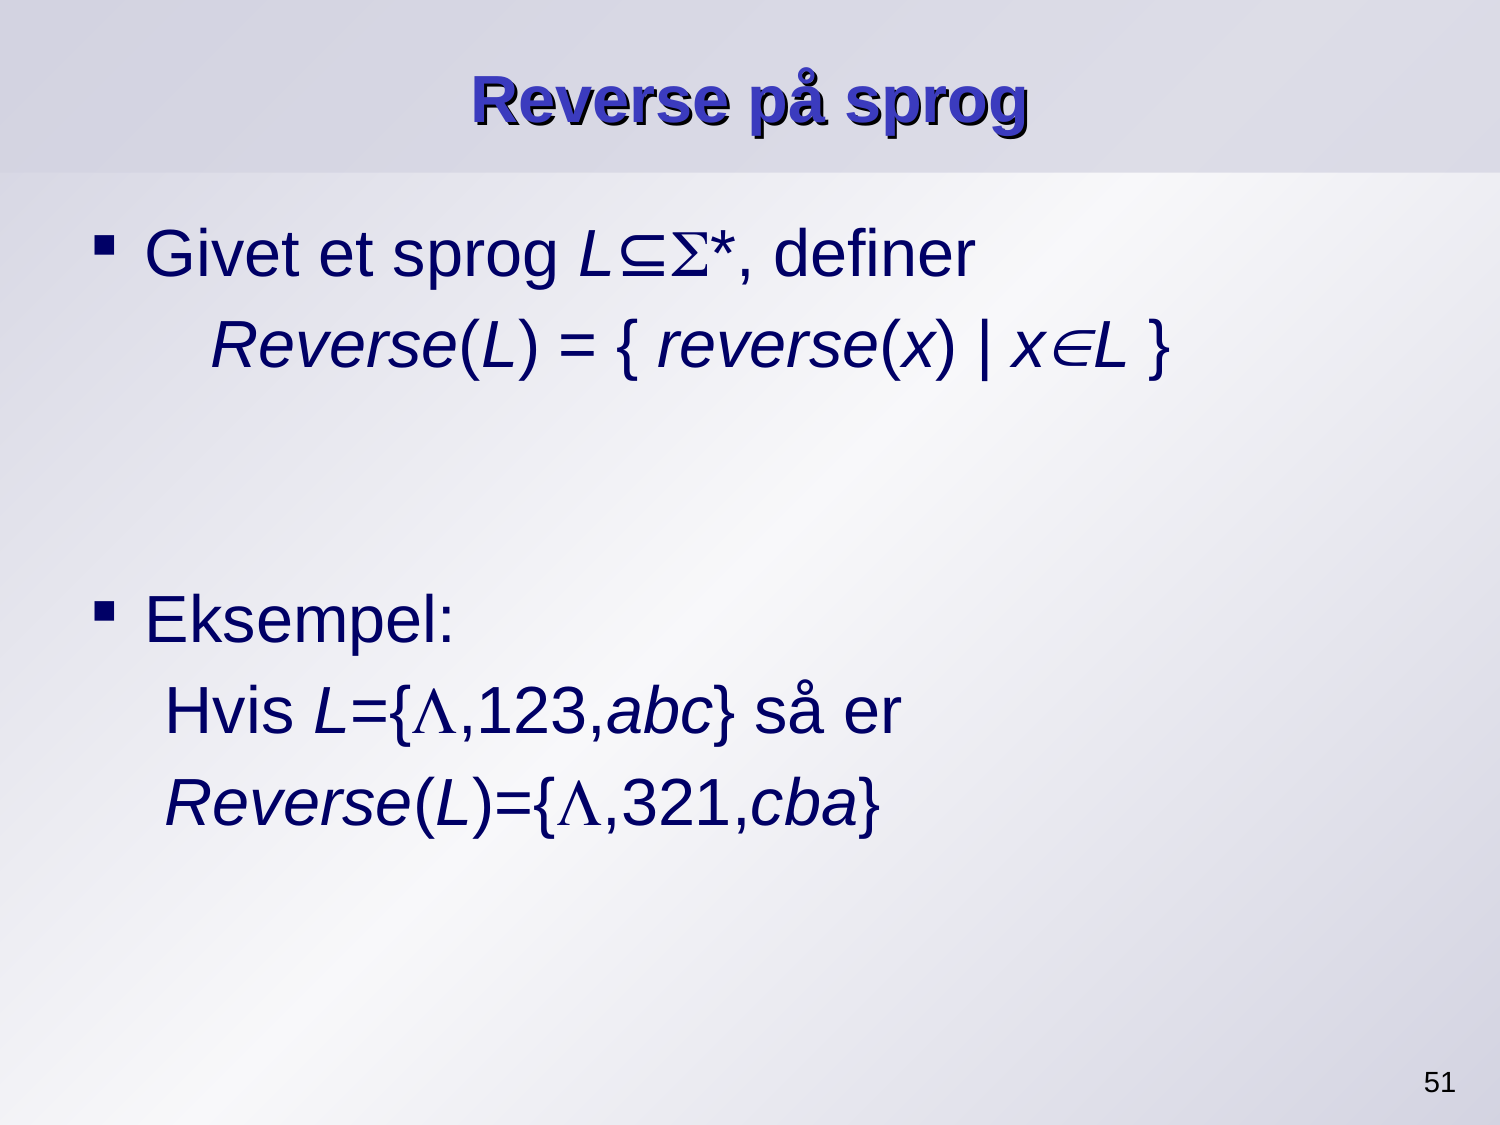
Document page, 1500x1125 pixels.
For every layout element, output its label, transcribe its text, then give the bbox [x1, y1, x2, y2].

title Reverse på sprog [75, 24, 1426, 174]
list Givet et sprog L⊆Σ*, definer Reverse(L) = { reverse(x) | x∈L } Eksempel: Hvis L={Λ,123,abc} så er Reverse(L)={Λ,321,cba} [74, 208, 1459, 1048]
